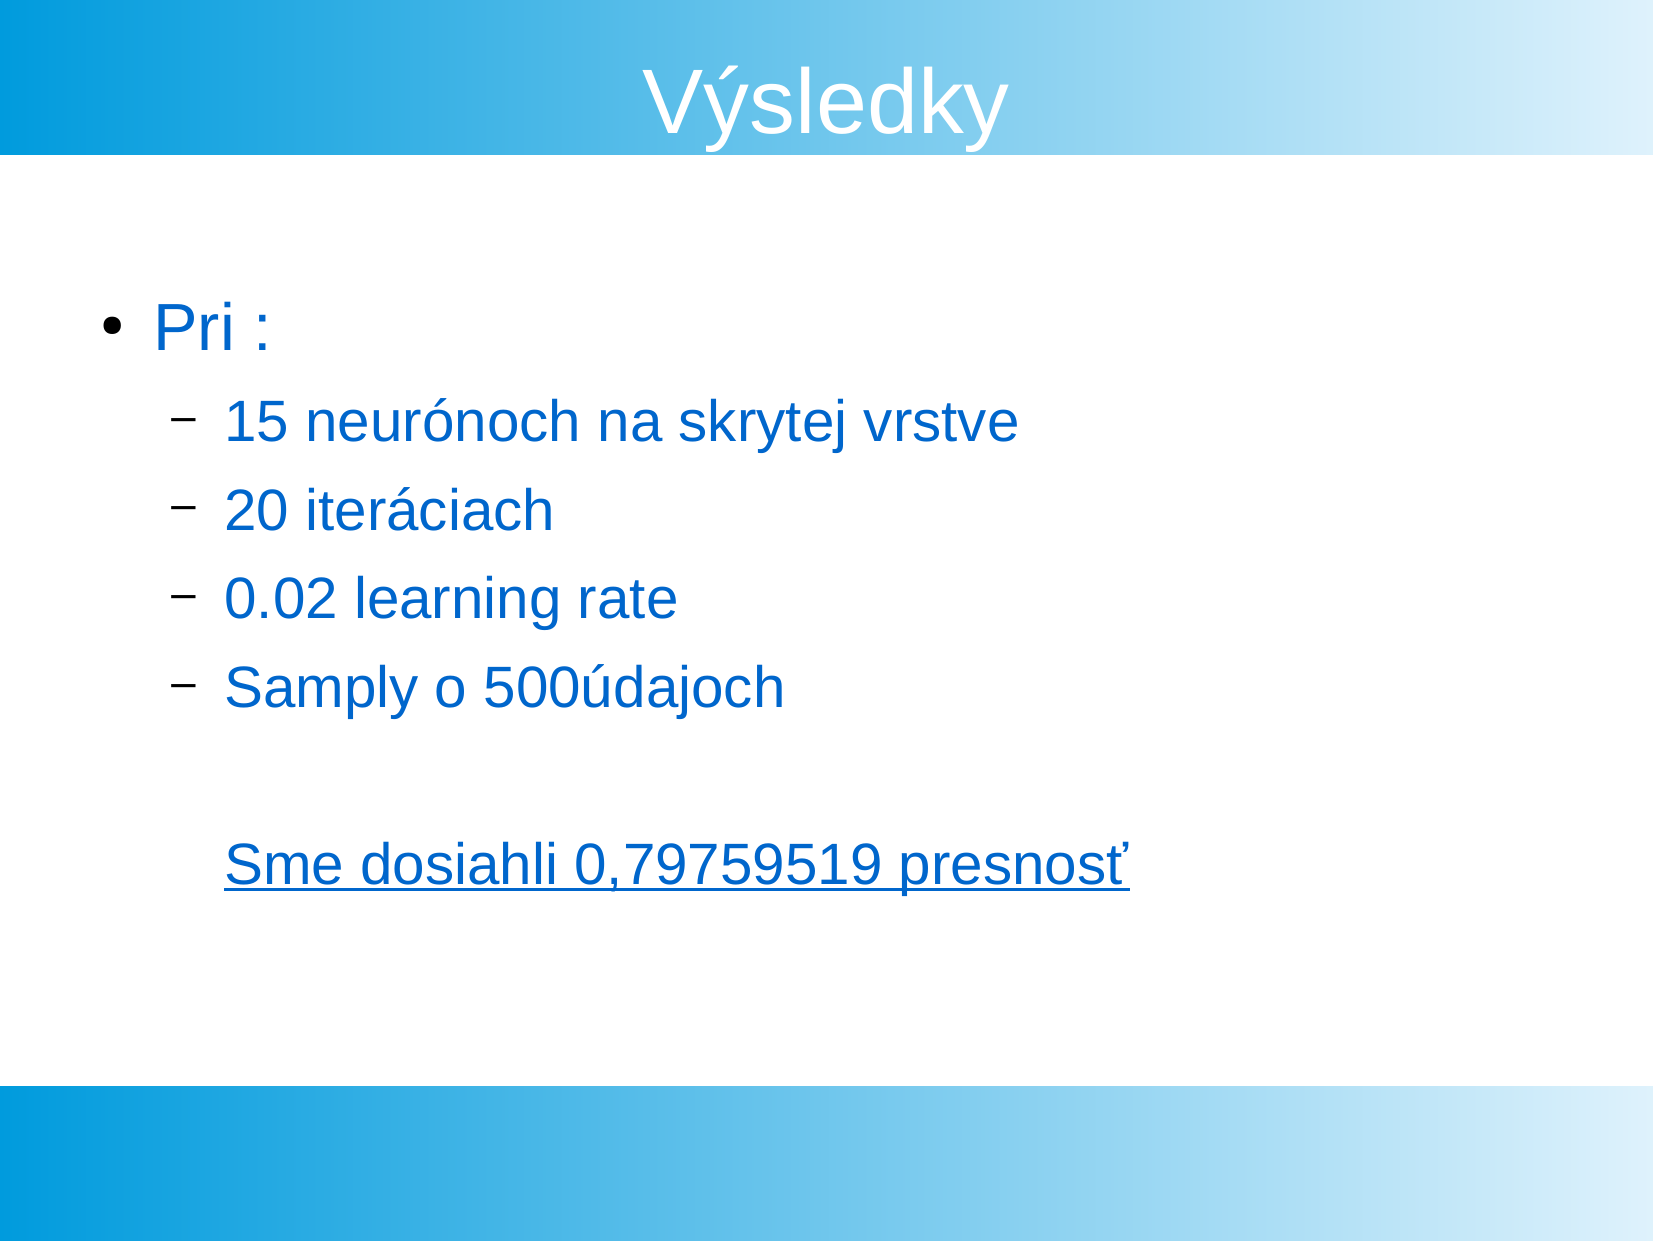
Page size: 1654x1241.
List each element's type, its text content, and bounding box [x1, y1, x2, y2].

list Pri : 15 neurónoch na skrytej vrstve 20 iteráciach 0.02 learning rate Samply o 500údajoch Sme dosiahli 0,79759519 presnosť [82, 290, 1571, 1010]
title Výsledky [82, 49, 1571, 155]
